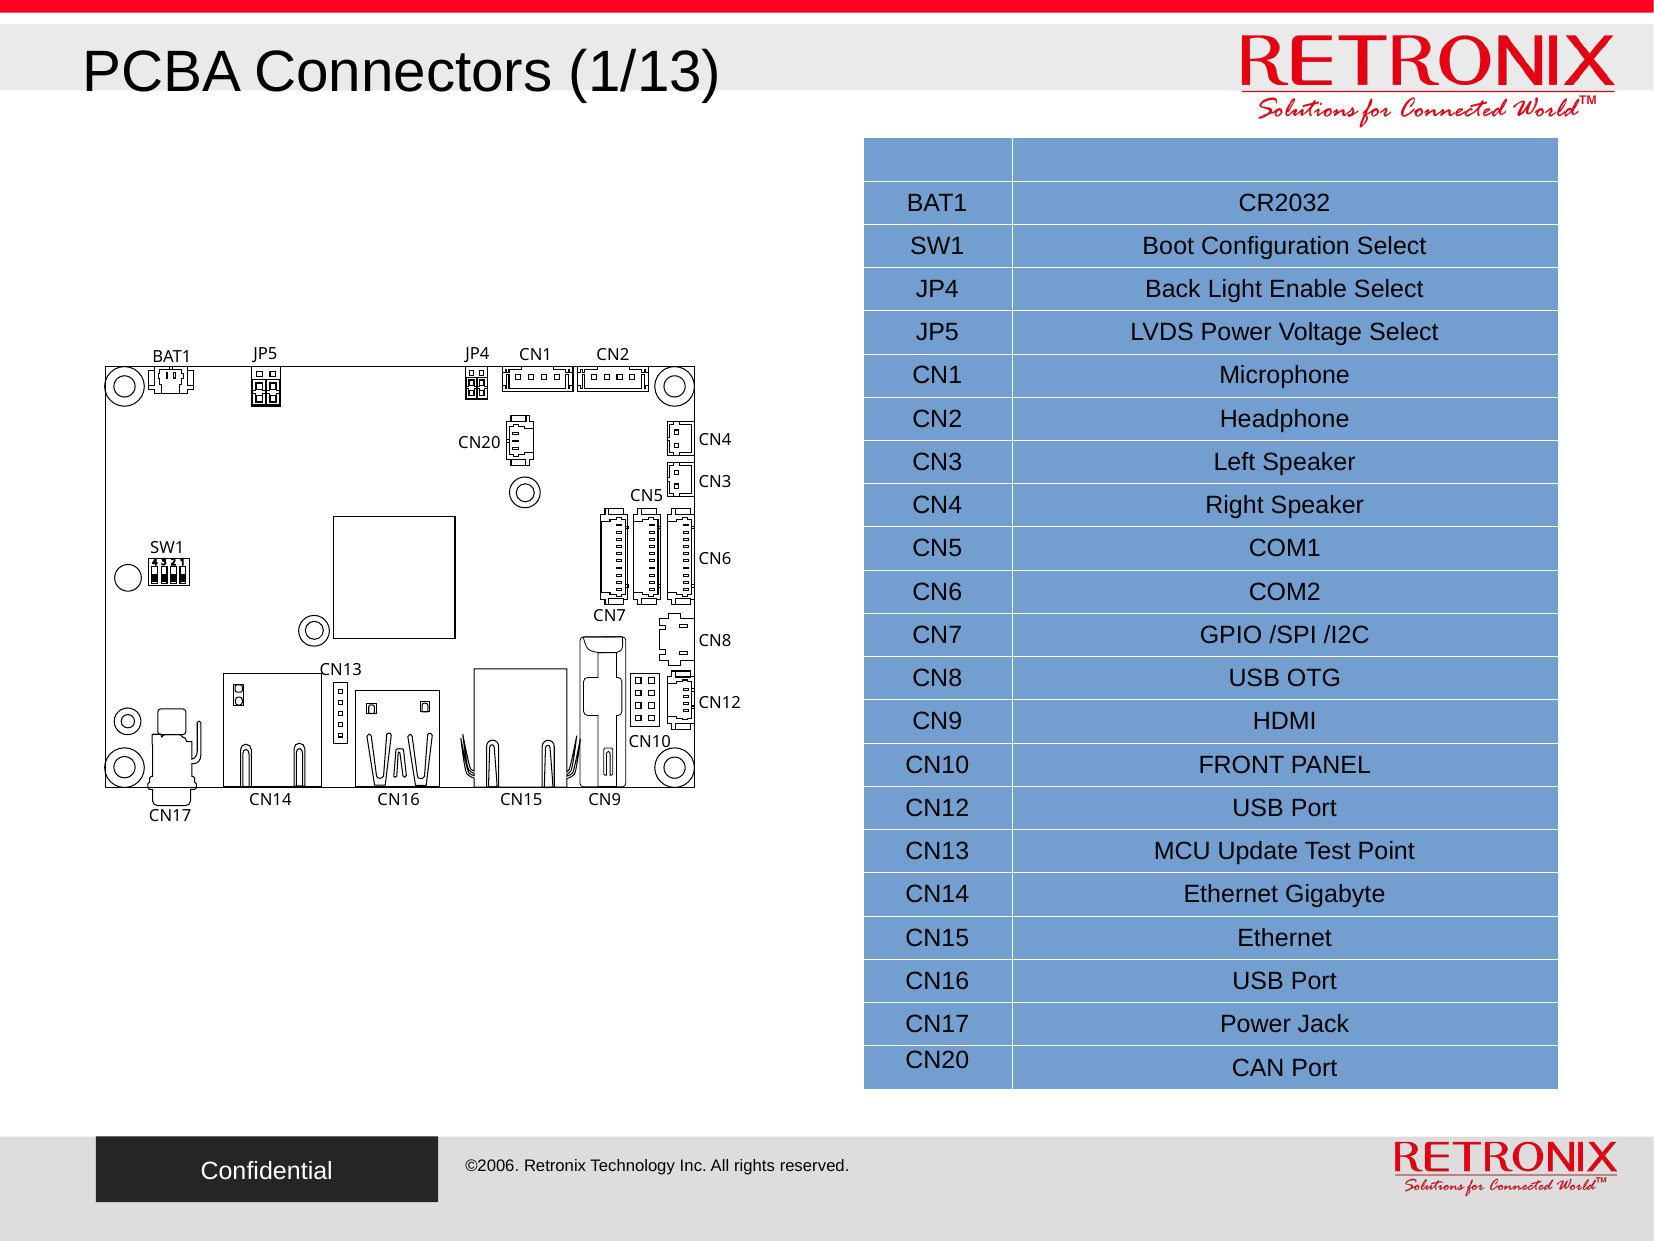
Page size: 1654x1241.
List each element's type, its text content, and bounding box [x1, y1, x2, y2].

table_cell CN6 [864, 571, 1012, 613]
table_cell MCU Update Test Point [1013, 830, 1558, 872]
title PCBA Connectors (1/13) [82, 23, 1205, 119]
table_cell CR2032 [1013, 182, 1558, 224]
table_cell JP4 [864, 268, 1012, 310]
picture [1235, 31, 1621, 130]
table_cell USB Port [1013, 787, 1558, 829]
table_cell USB OTG [1013, 657, 1558, 699]
table_cell Ethernet [1013, 917, 1558, 959]
table_cell Right Speaker [1013, 484, 1558, 526]
table_cell Power Jack [1013, 1003, 1558, 1045]
table_cell CN7 [864, 614, 1012, 656]
table_cell CN14 [864, 873, 1012, 916]
table_cell USB Port [1013, 960, 1558, 1002]
table_cell CAN Port [1013, 1046, 1558, 1089]
table_cell Boot Configuration Select [1013, 225, 1558, 267]
table_cell FRONT PANEL [1013, 744, 1558, 786]
table_cell Headphone [1013, 398, 1558, 440]
table_cell CN16 [864, 960, 1012, 1002]
table_cell CN12 [864, 787, 1012, 829]
table_cell CN15 [864, 917, 1012, 959]
table_cell LVDS Power Voltage Select [1013, 311, 1558, 354]
table_cell CN8 [864, 657, 1012, 699]
table_cell JP5 [864, 311, 1012, 354]
picture [1391, 1139, 1621, 1198]
table_cell Back Light Enable Select [1013, 268, 1558, 310]
table_cell CN9 [864, 700, 1012, 743]
picture [87, 332, 756, 834]
table_cell CN1 [864, 355, 1012, 397]
table_cell CN17 [864, 1003, 1012, 1045]
table_header [1013, 138, 1558, 181]
table_cell CN13 [864, 830, 1012, 872]
table_cell Microphone [1013, 355, 1558, 397]
table_cell SW1 [864, 225, 1012, 267]
table_cell GPIO /SPI /I2C [1013, 614, 1558, 656]
table_cell HDMI [1013, 700, 1558, 743]
table_cell CN3 [864, 441, 1012, 483]
table_cell Left Speaker [1013, 441, 1558, 483]
table_cell CN4 [864, 484, 1012, 526]
table_header [864, 138, 1012, 181]
table_cell CN2 [864, 398, 1012, 440]
table_cell BAT1 [864, 182, 1012, 224]
table_cell COM2 [1013, 571, 1558, 613]
table_cell CN5 [864, 527, 1012, 570]
table_cell COM1 [1013, 527, 1558, 570]
table_cell CN10 [864, 744, 1012, 786]
table_cell CN20 [864, 1046, 1012, 1089]
table_cell Ethernet Gigabyte [1013, 873, 1558, 916]
